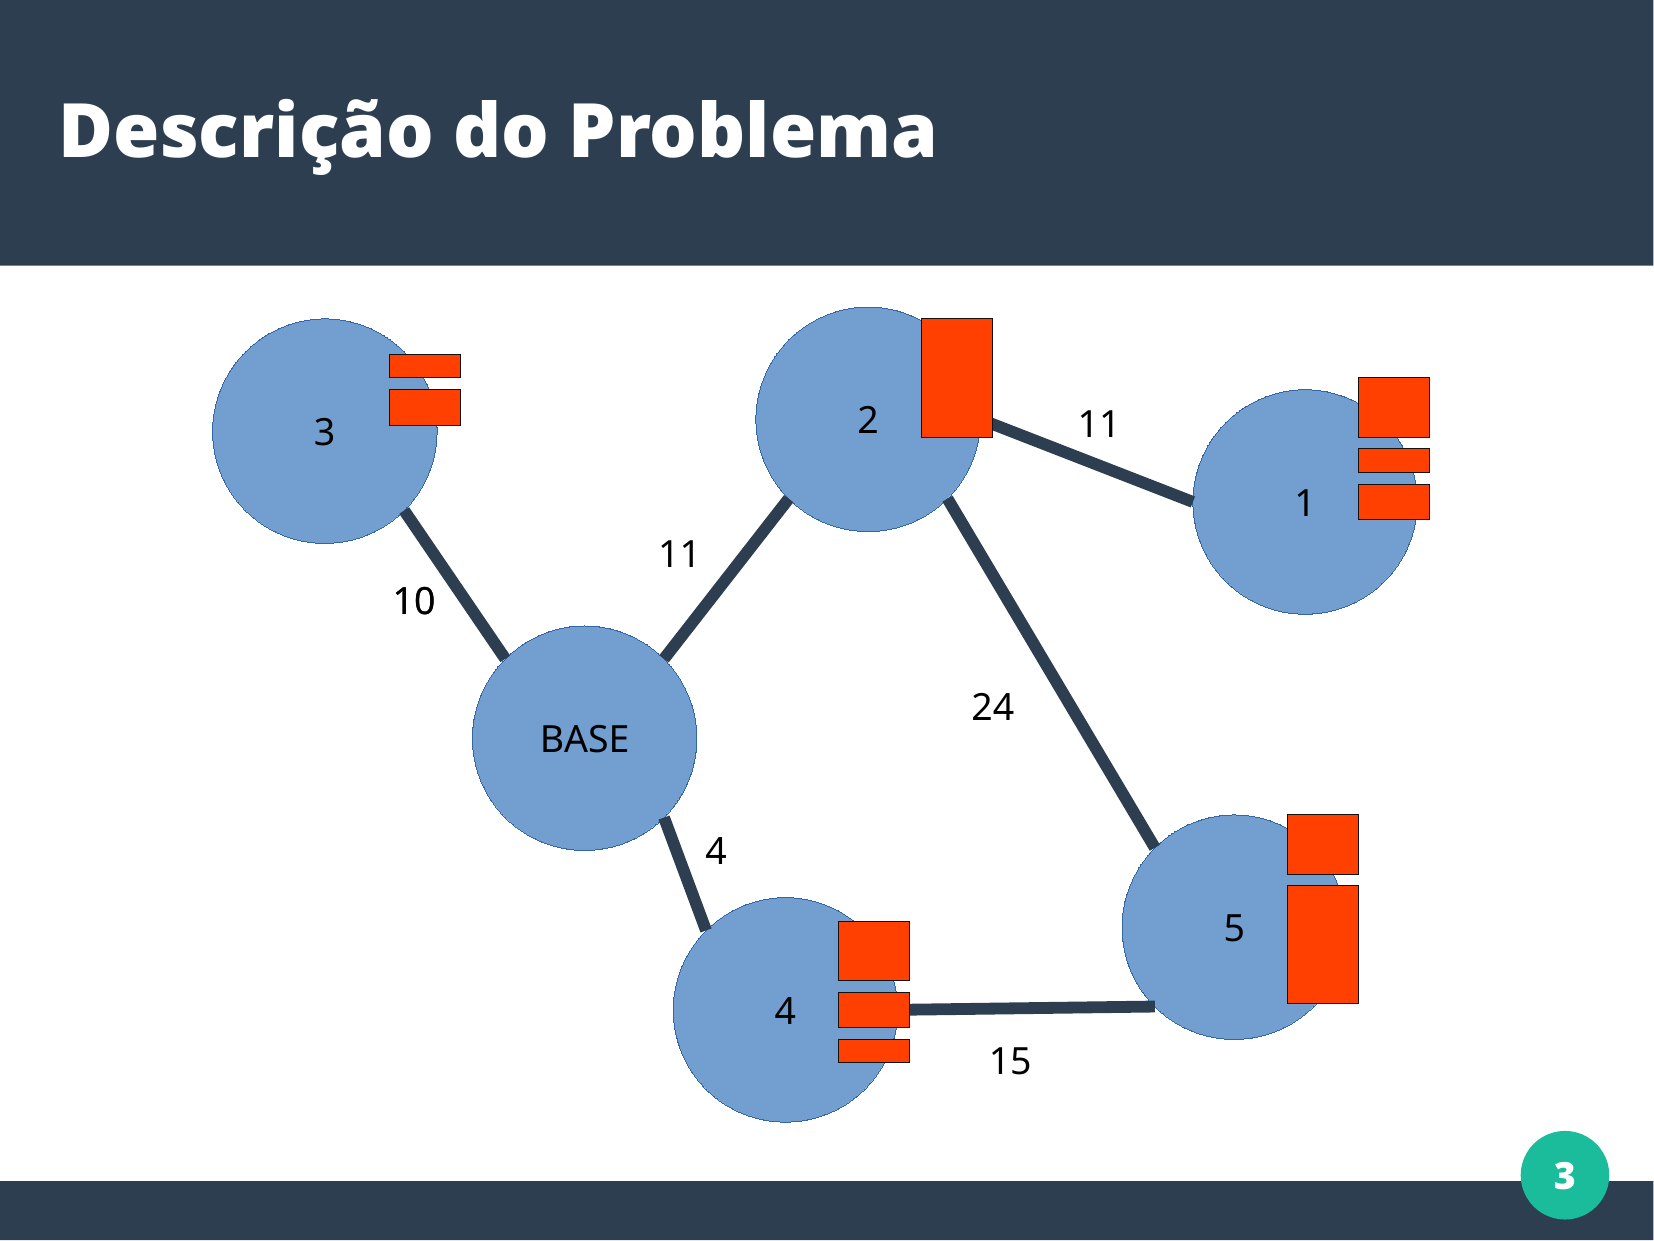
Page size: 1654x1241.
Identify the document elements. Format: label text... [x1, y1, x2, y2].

text_box [389, 389, 461, 426]
text_box 11 [643, 520, 721, 579]
text_box 4 [673, 897, 897, 1123]
text_box 10 [377, 566, 456, 626]
text_box [1287, 885, 1359, 1004]
text_box [921, 318, 993, 438]
text_box 24 [956, 673, 1034, 732]
title Descrição do Problema [59, 49, 1595, 207]
text_box [838, 921, 910, 981]
text_box [838, 1039, 910, 1063]
text_box [1358, 484, 1430, 520]
text_box 2 [755, 307, 979, 532]
text_box [1358, 448, 1430, 473]
text_box BASE [472, 625, 697, 851]
text_box 15 [974, 1027, 1052, 1086]
text_box [1358, 377, 1430, 438]
text_box [389, 354, 461, 378]
text_box 5 [1122, 814, 1339, 1040]
text_box 3 [212, 318, 438, 544]
text_box 11 [1062, 390, 1141, 449]
text_box [1287, 814, 1359, 875]
text_box [838, 992, 910, 1028]
text_box 1 [1192, 389, 1416, 615]
text_box 4 [690, 817, 744, 876]
